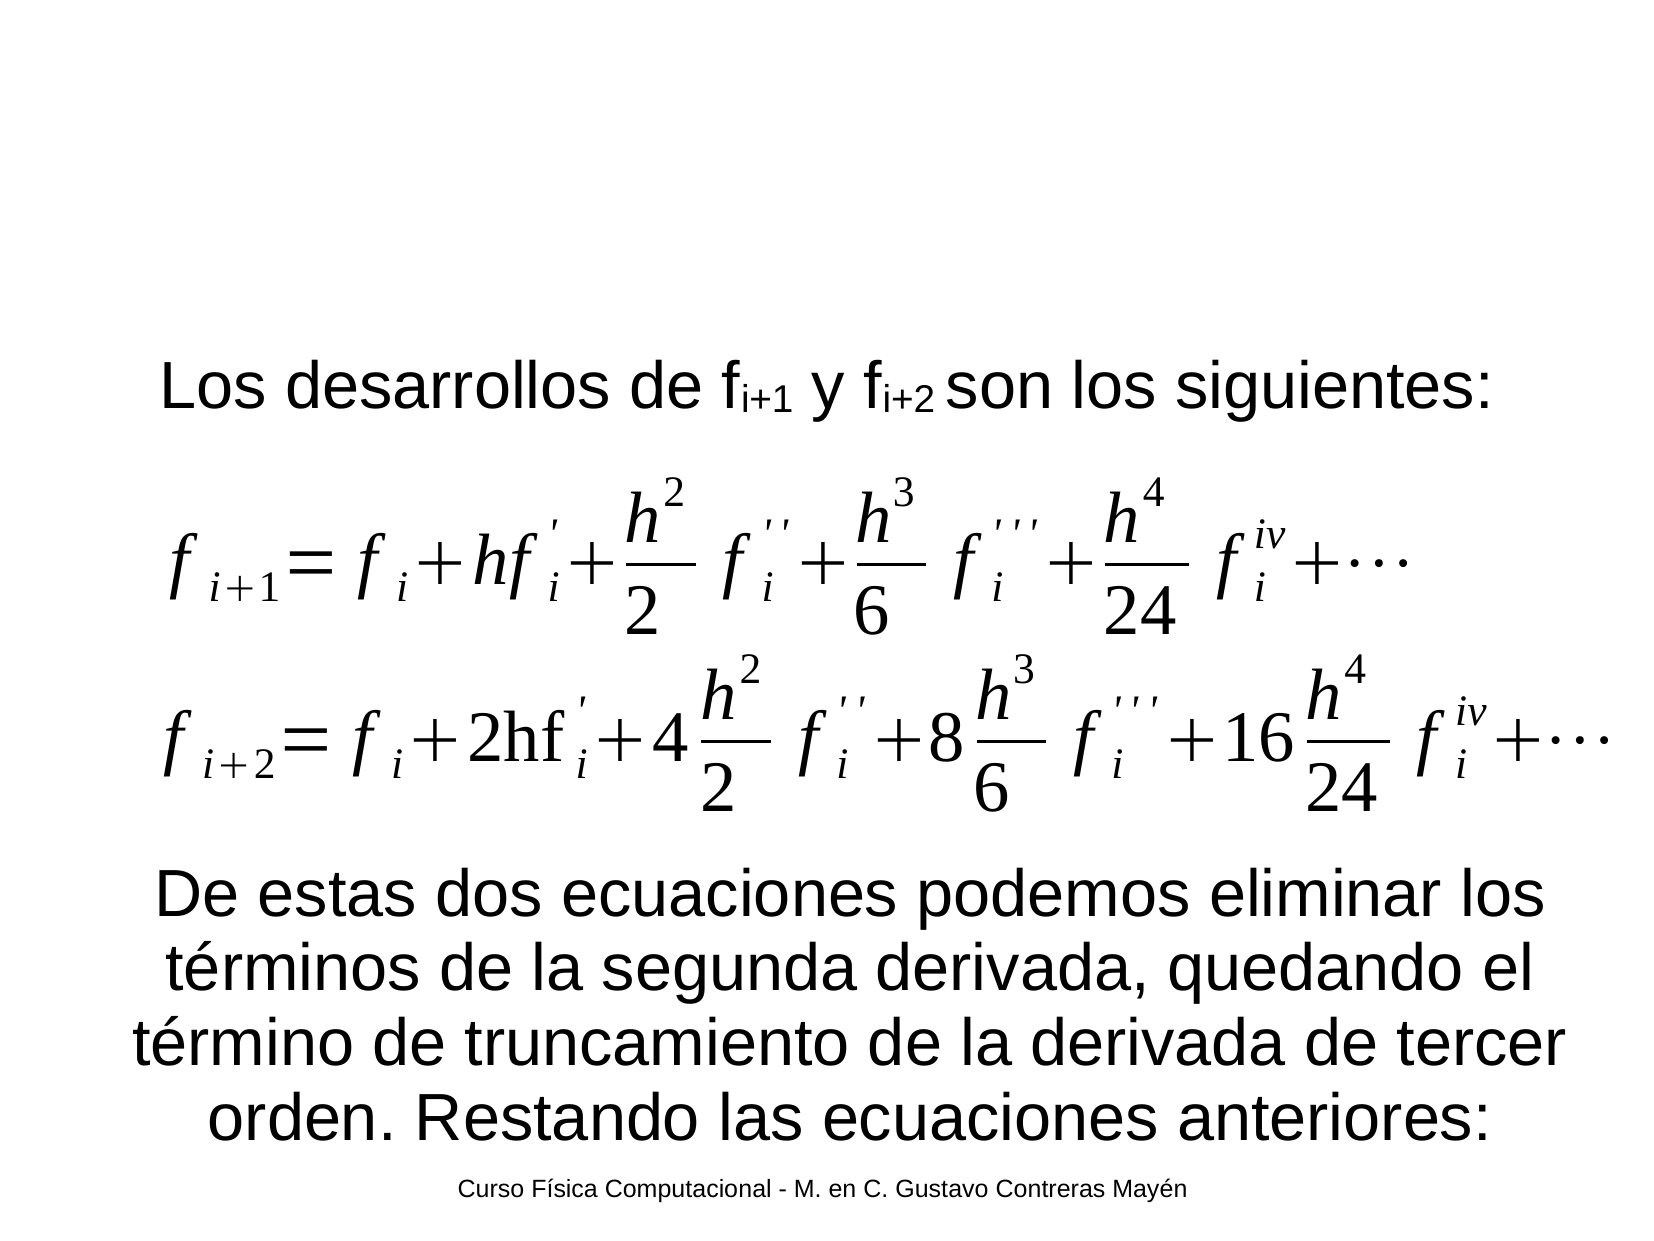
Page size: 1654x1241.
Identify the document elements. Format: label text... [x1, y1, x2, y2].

text_box De estas dos ecuaciones podemos eliminar los términos de la segunda derivada, quedando el término de truncamiento de la derivada de tercer orden. Restando las ecuaciones anteriores: [106, 855, 1595, 1155]
chart [141, 467, 1625, 827]
subtitle Los desarrollos de fi+1 y fi+2 son los siguientes: [82, 297, 1571, 473]
